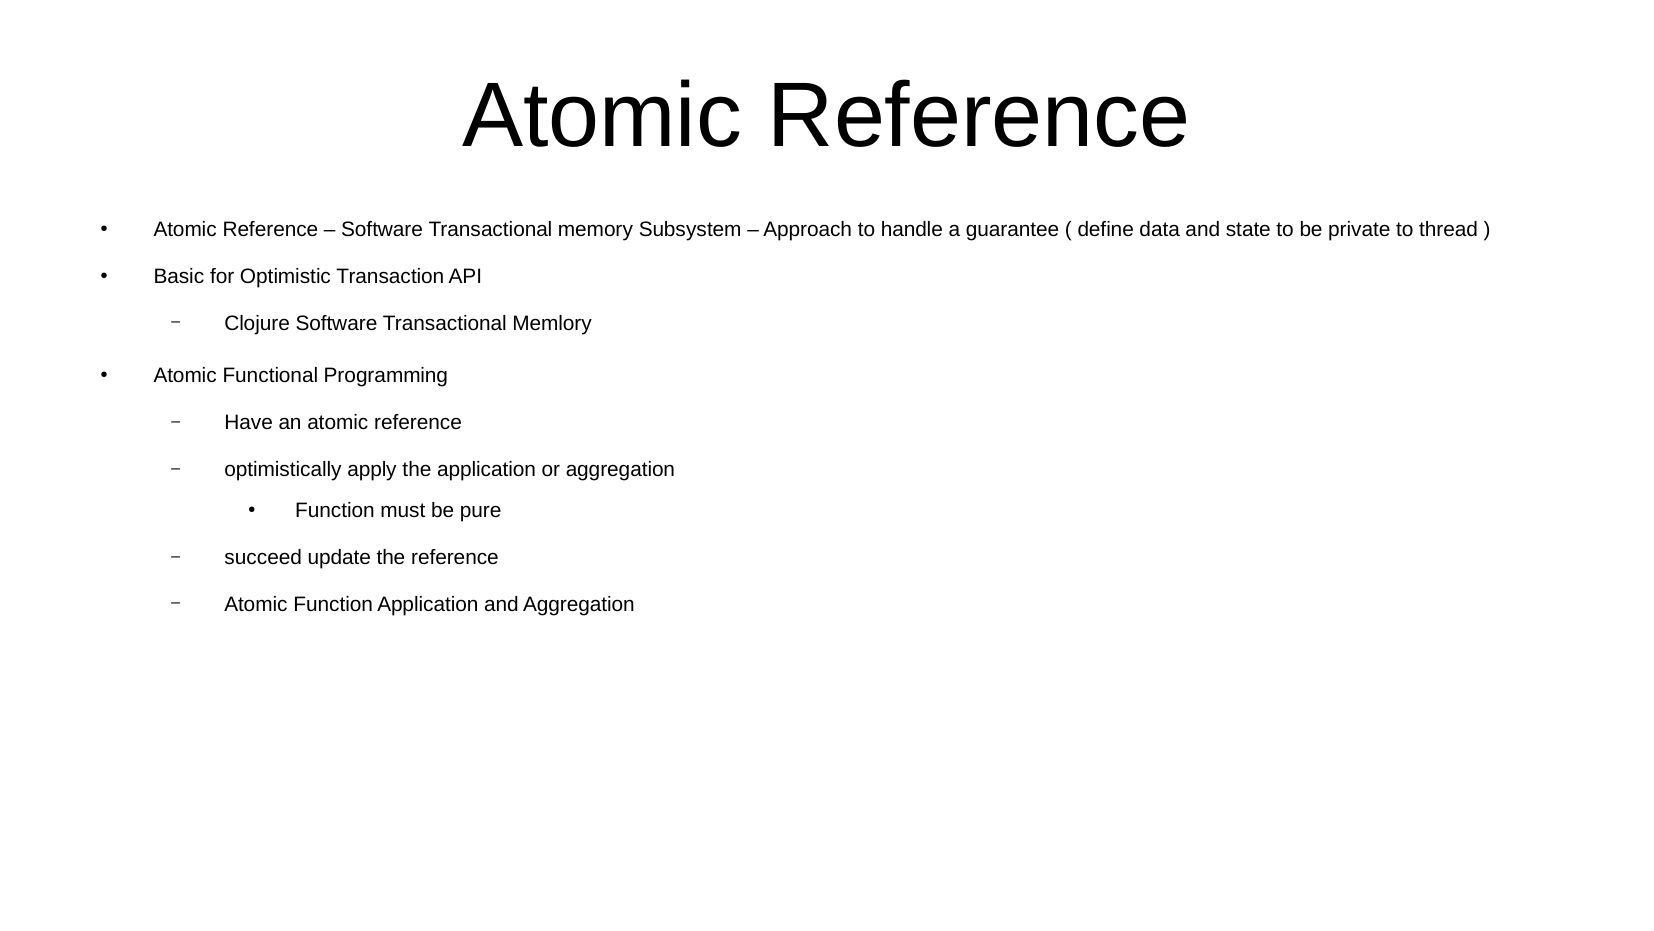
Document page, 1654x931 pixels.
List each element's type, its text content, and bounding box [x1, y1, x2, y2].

title Atomic Reference [82, 37, 1571, 193]
list Atomic Reference – Software Transactional memory Subsystem – Approach to handle a guarantee ( define data and state to be private to thread ) Basic for Optimistic Transaction API Clojure Software Transactional Memlory Atomic Functional Programming Have an atomic reference optimistically apply the application or aggregation Function must be pure succeed update the reference Atomic Function Application and Aggregation [82, 217, 1613, 901]
